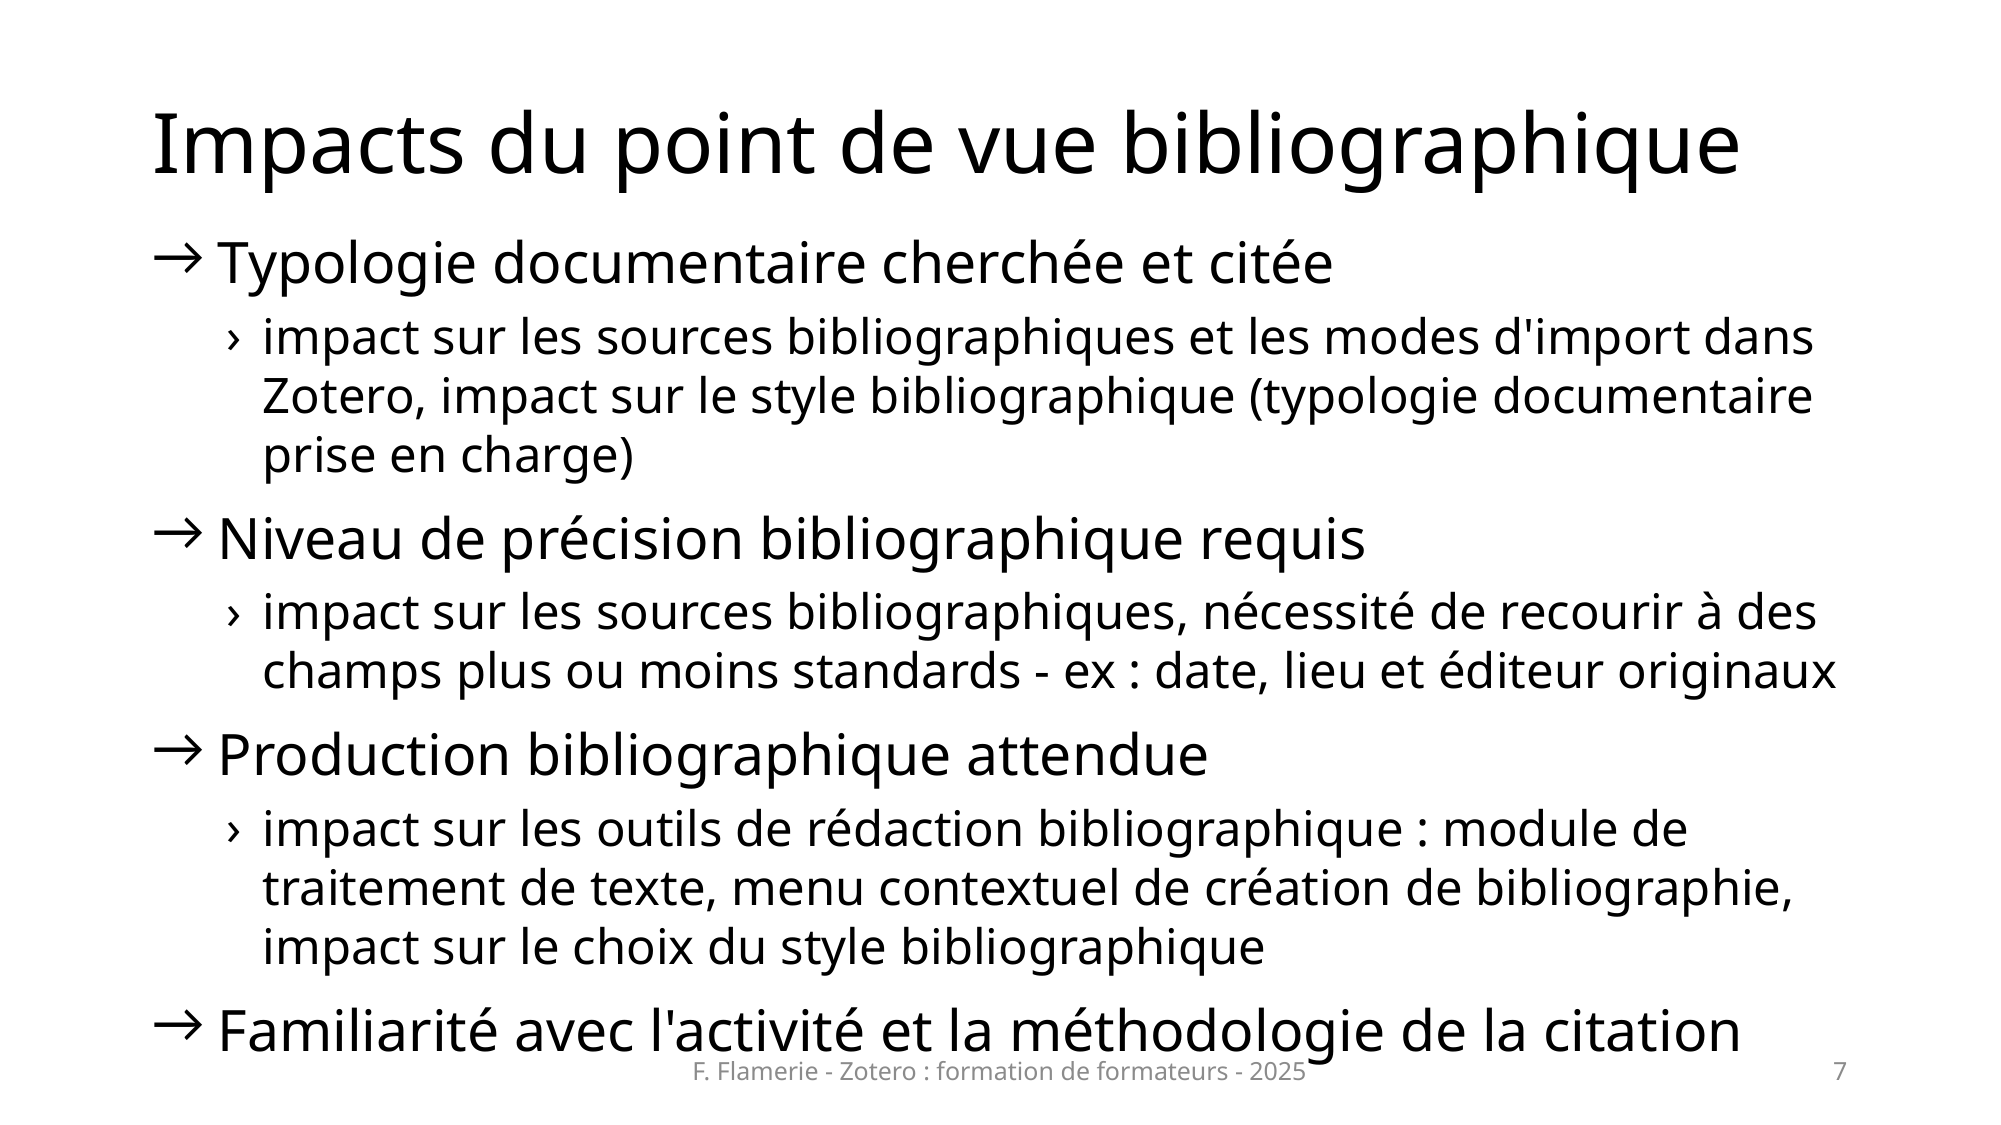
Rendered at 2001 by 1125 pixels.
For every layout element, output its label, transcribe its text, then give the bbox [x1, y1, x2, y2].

title Impacts du point de vue bibliographique [137, 38, 1863, 219]
list Typologie documentaire cherchée et citée impact sur les sources bibliographiques et les modes d'import dans Zotero, impact sur le style bibliographique (typologie documentaire prise en charge) Niveau de précision bibliographique requis impact sur les sources bibliographiques, nécessité de recourir à des champs plus ou moins standards ‐ ex : date, lieu et éditeur originaux Production bibliographique attendue impact sur les outils de rédaction bibliographique : module de traitement de texte, menu contextuel de création de bibliographie, impact sur le choix du style bibliographique Familiarité avec l'activité et la méthodologie de la citation [137, 219, 1863, 1079]
